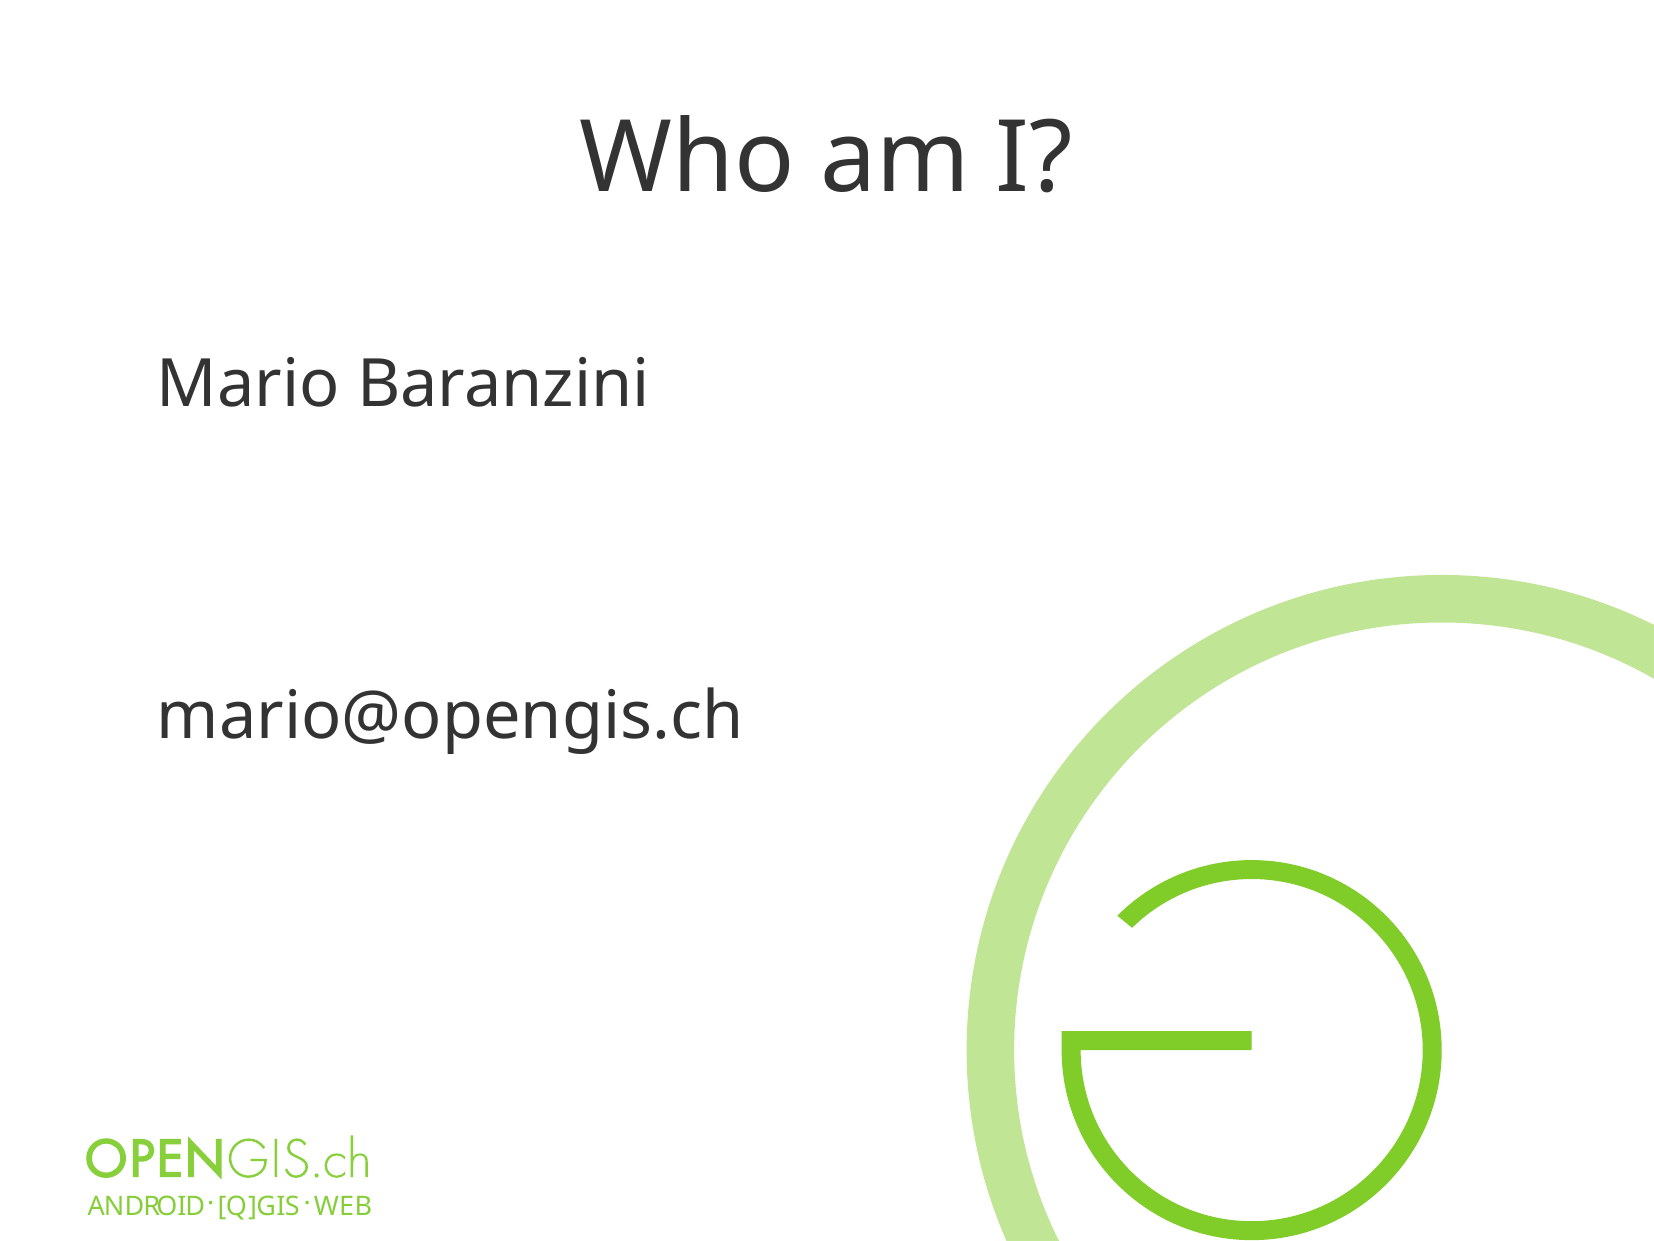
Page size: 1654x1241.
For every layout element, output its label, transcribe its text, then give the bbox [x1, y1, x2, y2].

list Mario Baranzini mario@opengis.ch [86, 290, 806, 1010]
title Who am I? [82, 49, 1571, 257]
